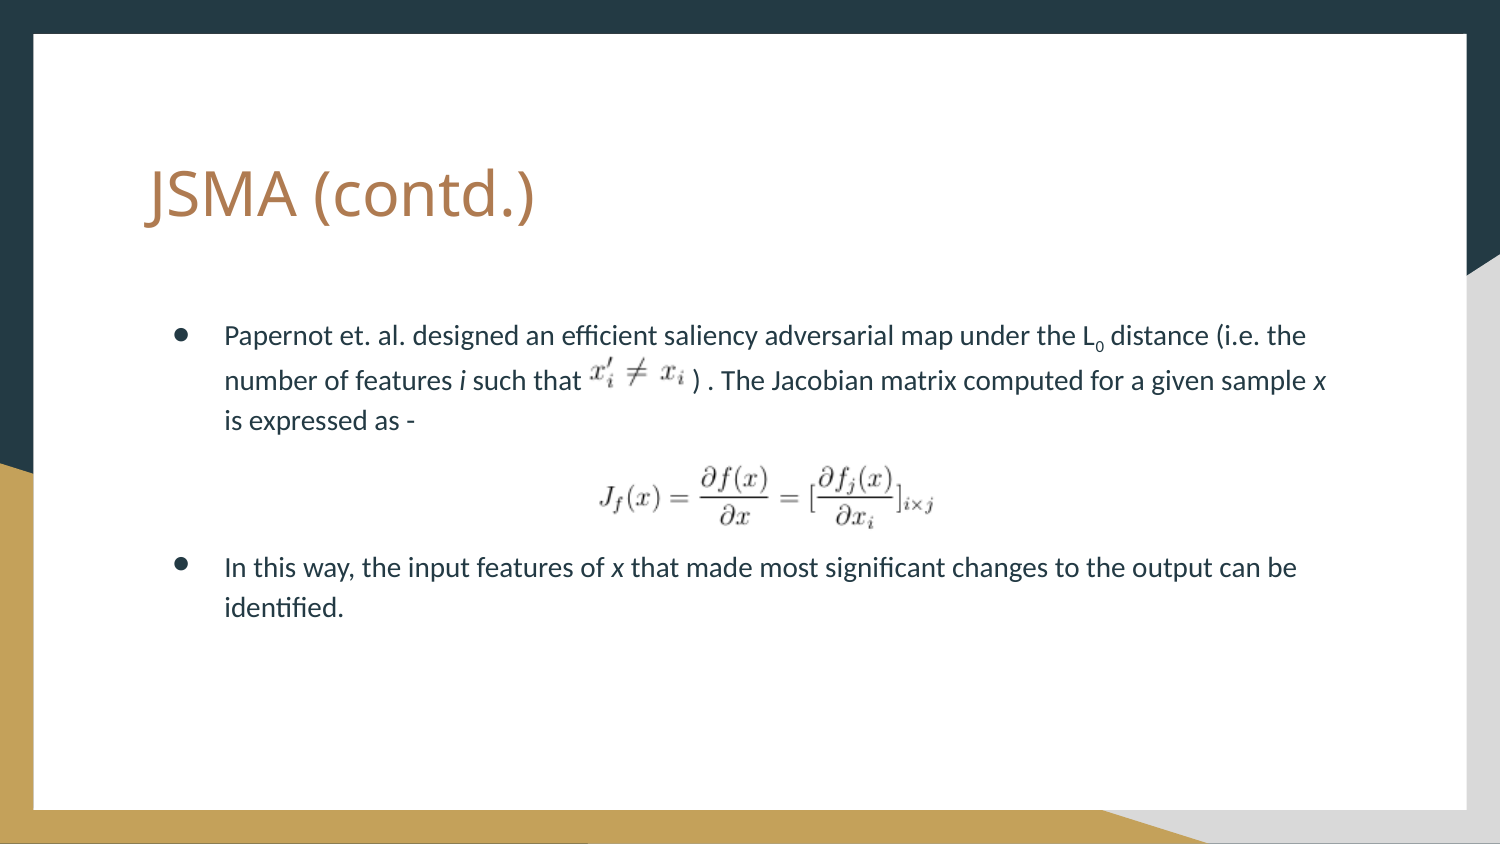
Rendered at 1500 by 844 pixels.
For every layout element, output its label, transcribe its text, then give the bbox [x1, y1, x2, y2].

picture [585, 450, 940, 548]
list Papernot et. al. designed an efficient saliency adversarial map under the L0 distance (i.e. the number of features i such that ) . The Jacobian matrix computed for a given sample x is expressed as - In this way, the input features of x that made most significant changes to the output can be identified. [134, 295, 1366, 697]
picture [585, 354, 687, 391]
title JSMA (contd.) [134, 138, 1366, 295]
